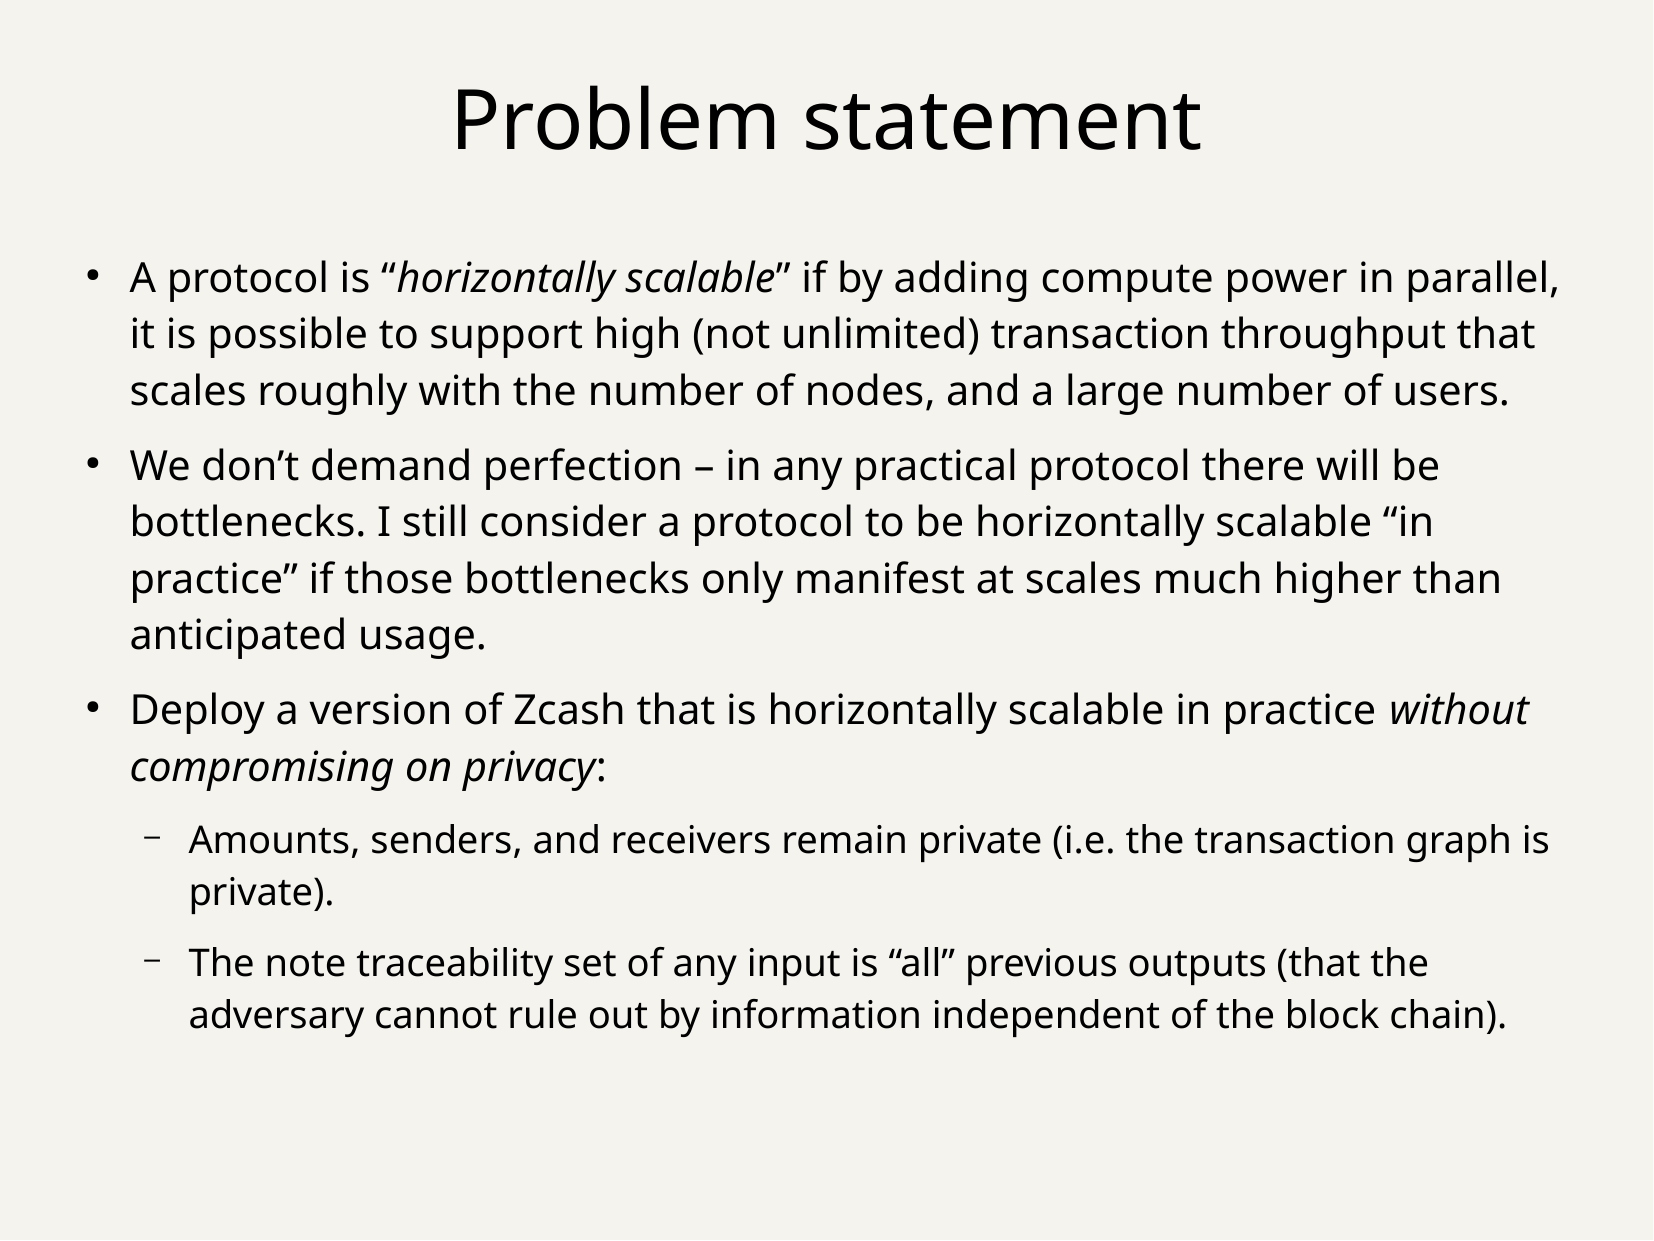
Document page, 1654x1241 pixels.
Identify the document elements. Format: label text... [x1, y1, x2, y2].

title Problem statement [82, 47, 1571, 187]
list A protocol is “horizontally scalable” if by adding compute power in parallel, it is possible to support high (not unlimited) transaction throughput that scales roughly with the number of nodes, and a large number of users. We don’t demand perfection – in any practical protocol there will be bottlenecks. I still consider a protocol to be horizontally scalable “in practice” if those bottlenecks only manifest at scales much higher than anticipated usage. Deploy a version of Zcash that is horizontally scalable in practice without compromising on privacy: Amounts, senders, and receivers remain private (i.e. the transaction graph is private). The note traceability set of any input is “all” previous outputs (that the adversary cannot rule out by information independent of the block chain). [70, 248, 1571, 1111]
